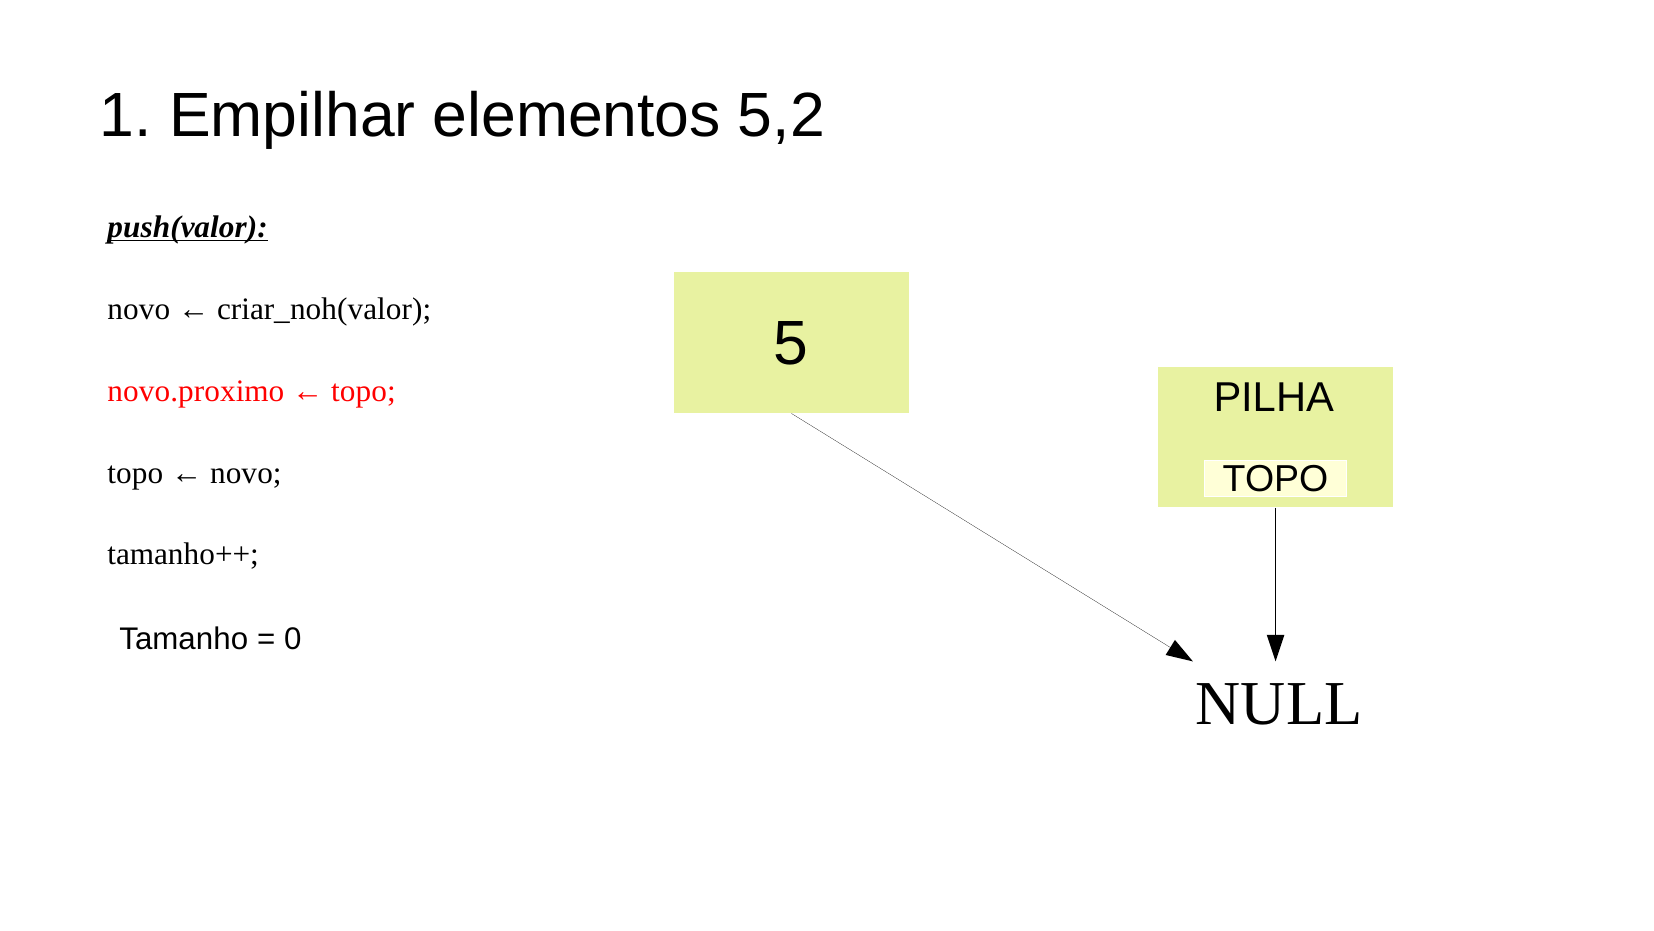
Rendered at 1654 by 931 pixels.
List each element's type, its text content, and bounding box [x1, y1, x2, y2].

title 1. Empilhar elementos 5,2 [82, 37, 1571, 193]
text_box PILHA [1198, 366, 1353, 428]
text_box Tamanho = 0 [104, 614, 319, 664]
text_box NULL [1181, 661, 1382, 743]
text_box TOPO [1204, 460, 1347, 497]
text_box push(valor): novo ← criar_noh(valor); novo.proximo ← topo; topo ← novo; tamanho++; [92, 199, 544, 579]
text_box 5 [673, 271, 910, 414]
text_box [1157, 366, 1394, 508]
